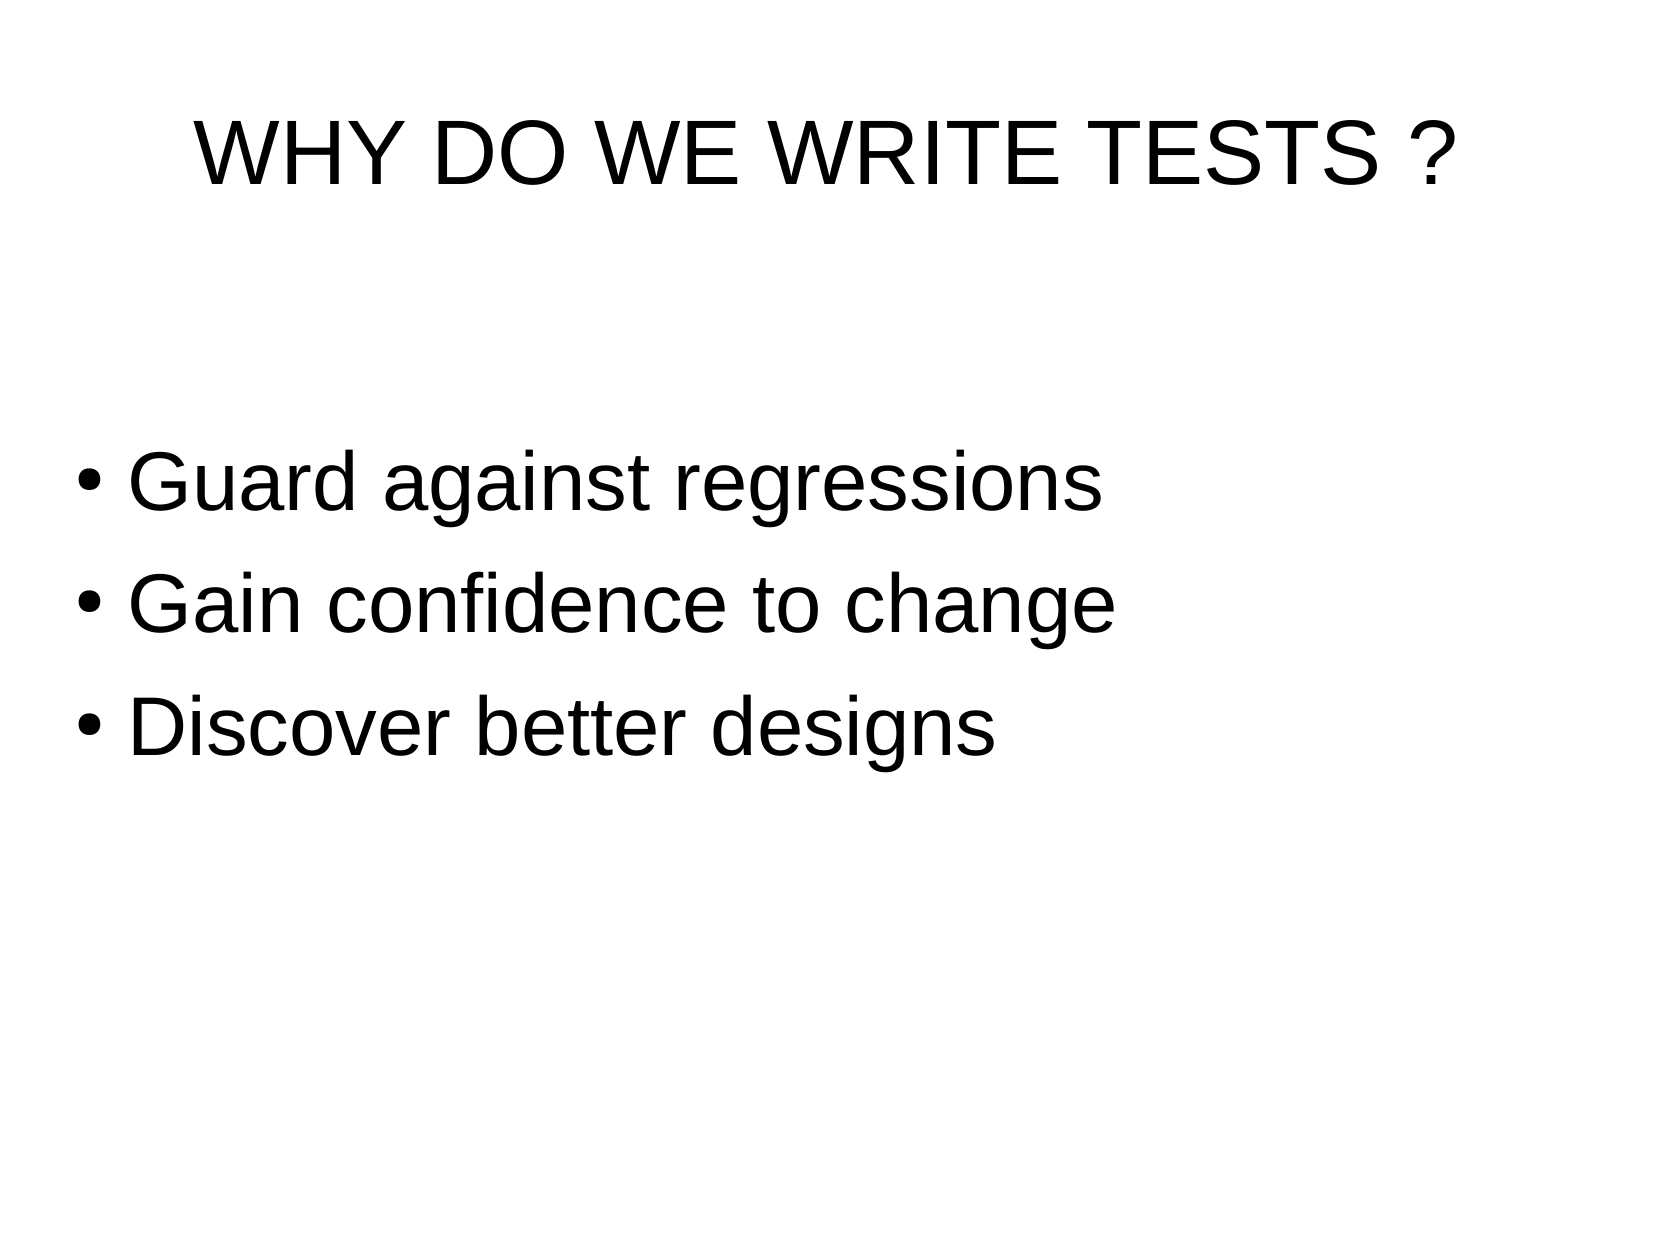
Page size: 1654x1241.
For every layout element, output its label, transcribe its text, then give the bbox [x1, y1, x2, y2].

list Guard against regressions Gain confidence to change Discover better designs [56, 435, 1546, 1155]
title WHY DO WE WRITE TESTS ? [82, 49, 1571, 257]
